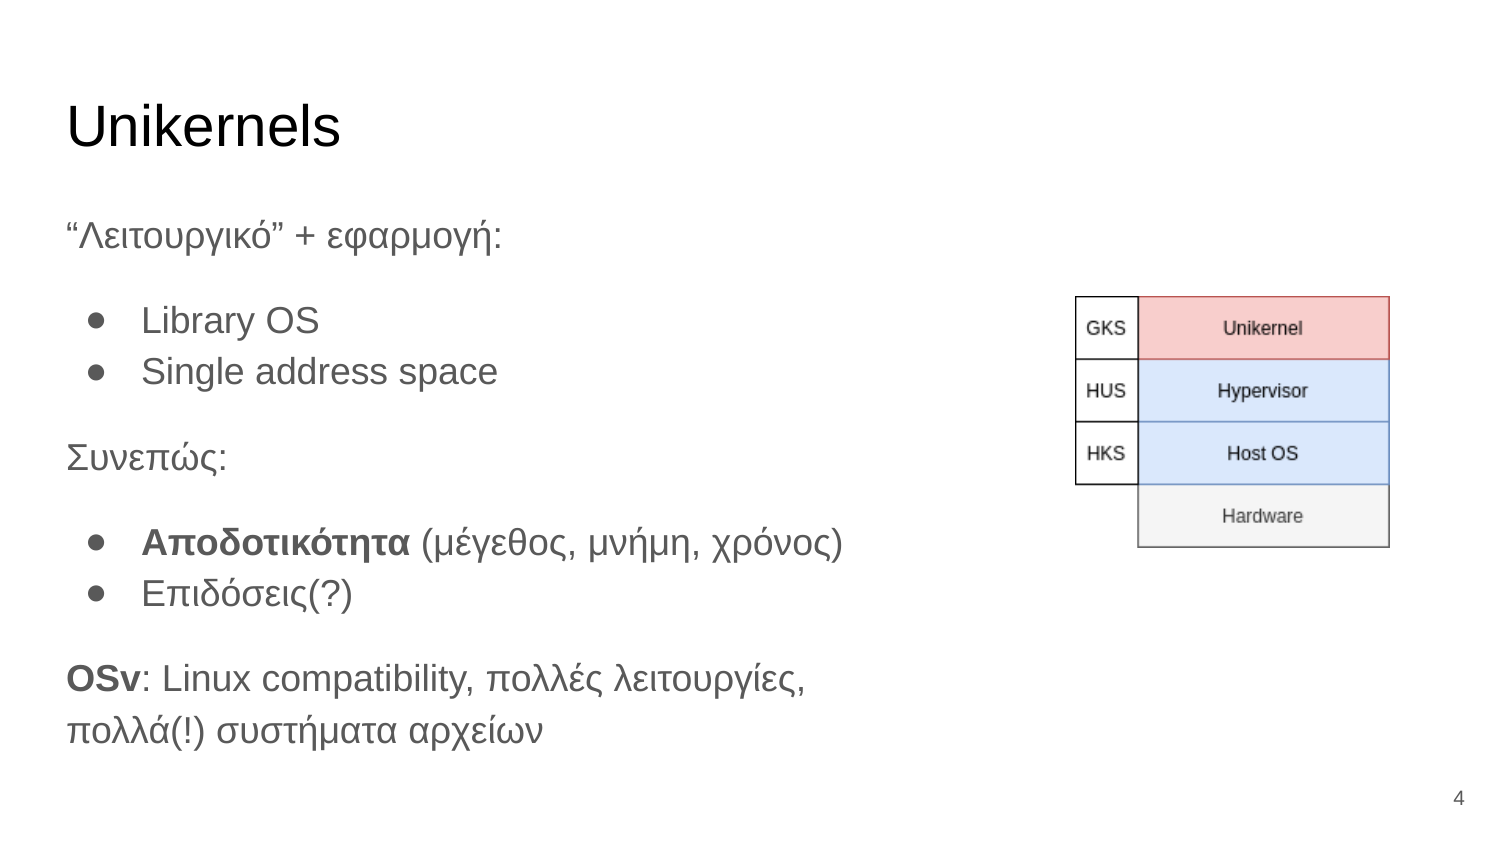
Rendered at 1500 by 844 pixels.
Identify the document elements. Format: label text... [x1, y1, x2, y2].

title Unikernels [51, 72, 1449, 167]
picture [1075, 296, 1390, 548]
slide_number <number> [1389, 764, 1480, 830]
list “Λειτουργικό” + εφαρμογή: Library OS Single address space Συνεπώς: Αποδοτικότητα (μέγεθος, μνήμη, χρόνος) Επιδόσεις(?) OSv: Linux compatibility, πολλές λειτουργίες, πολλά(!) συστήματα αρχείων [51, 189, 892, 750]
